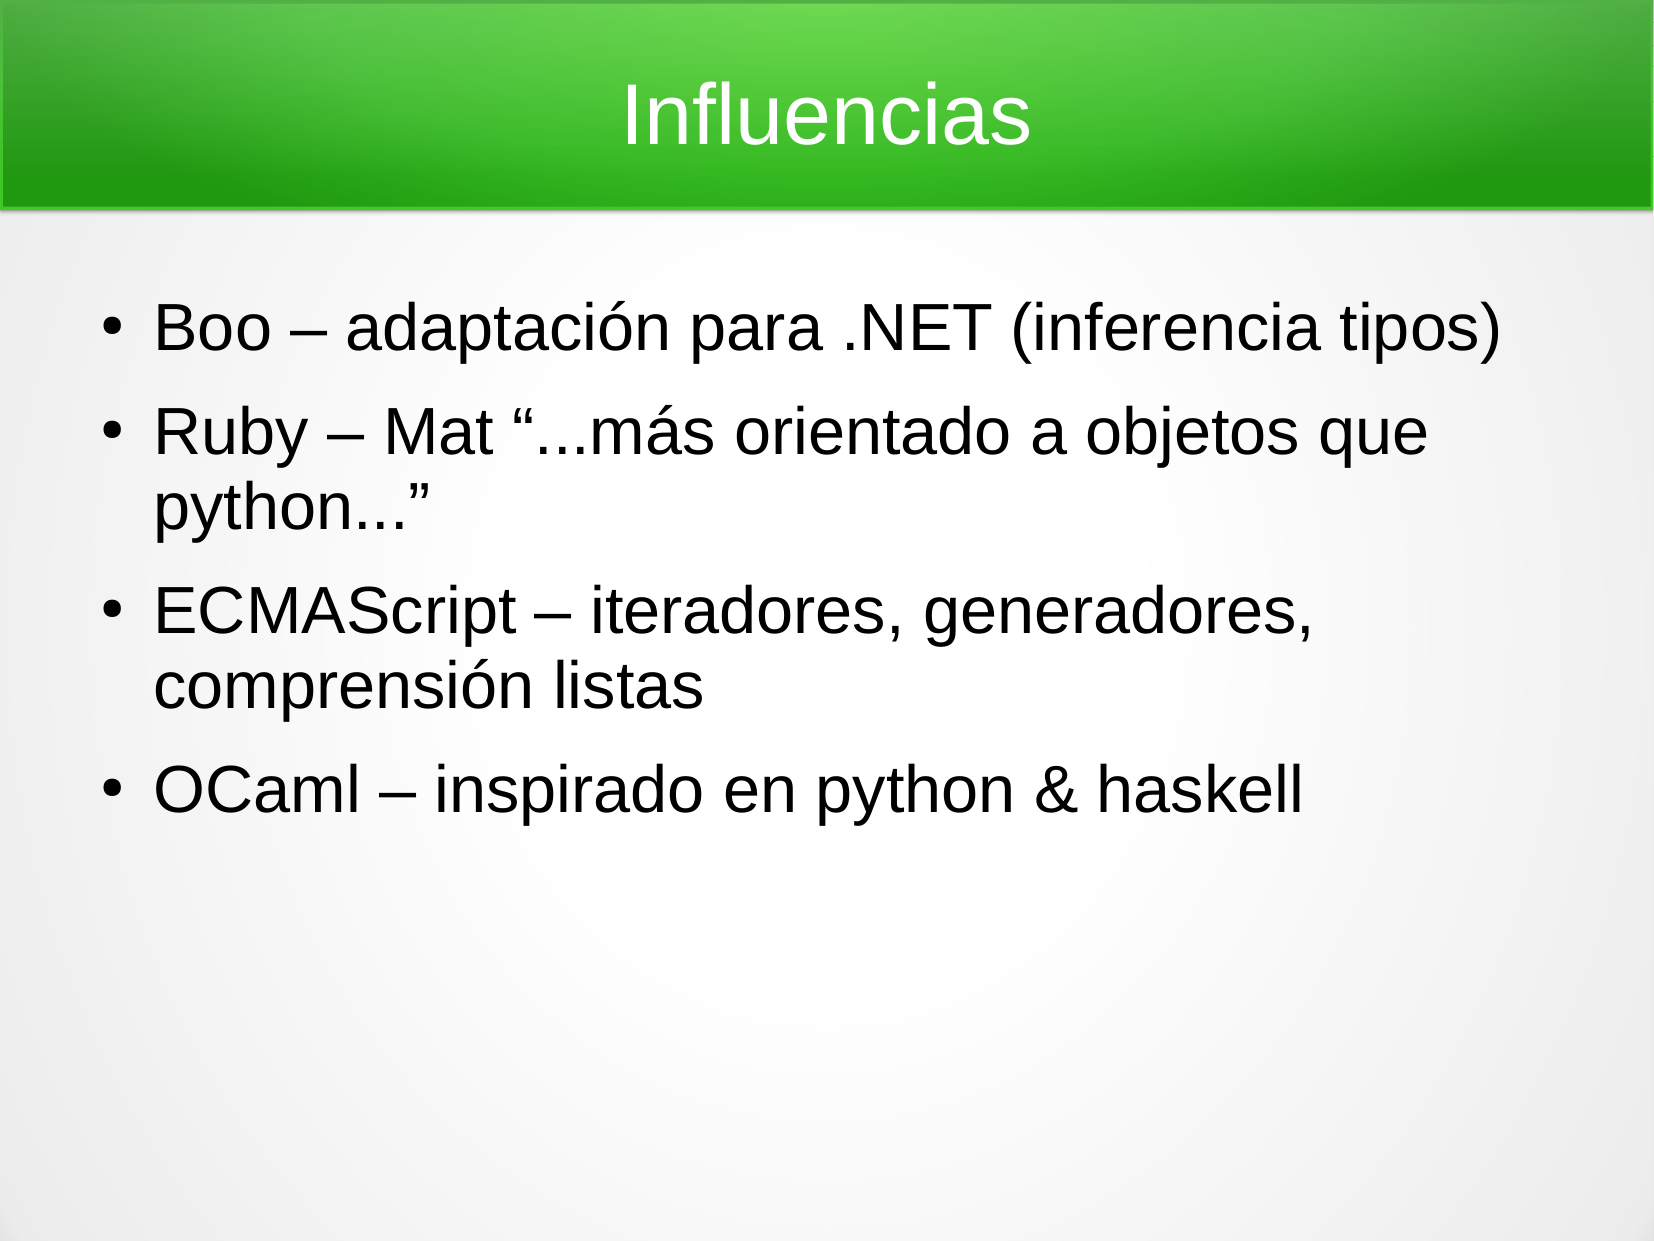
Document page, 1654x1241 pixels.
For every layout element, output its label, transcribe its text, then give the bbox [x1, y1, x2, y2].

list Boo – adaptación para .NET (inferencia tipos) Ruby – Mat “...más orientado a objetos que python...” ECMAScript – iteradores, generadores, comprensión listas OCaml – inspirado en python & haskell [82, 290, 1538, 1010]
title Influencias [82, 49, 1571, 179]
